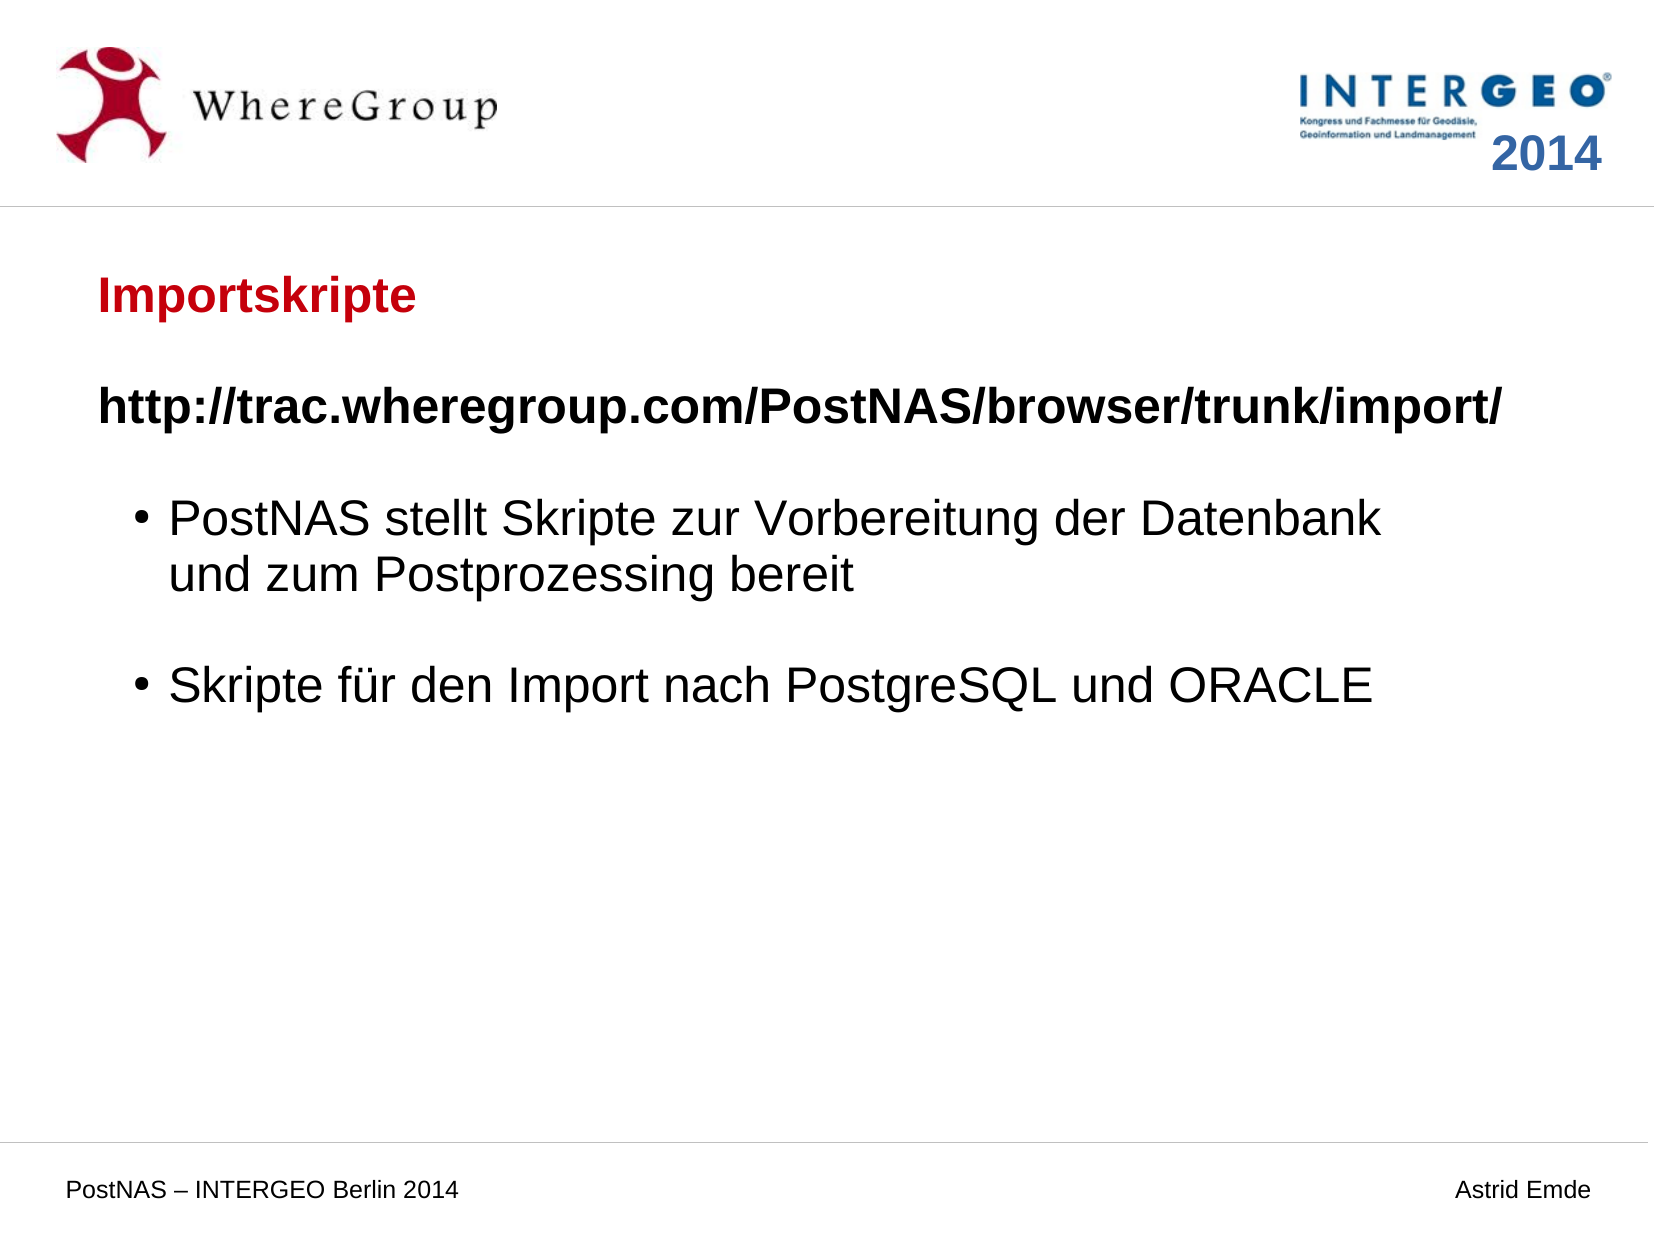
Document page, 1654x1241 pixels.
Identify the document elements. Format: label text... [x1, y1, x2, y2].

picture [56, 47, 497, 163]
picture [1299, 29, 1613, 185]
text_box Importskripte http://trac.wheregroup.com/PostNAS/browser/trunk/import/ PostNAS stellt Skripte zur Vorbereitung der Datenbank und zum Postprozessing bereit Skripte für den Import nach PostgreSQL und ORACLE [82, 259, 1595, 1087]
